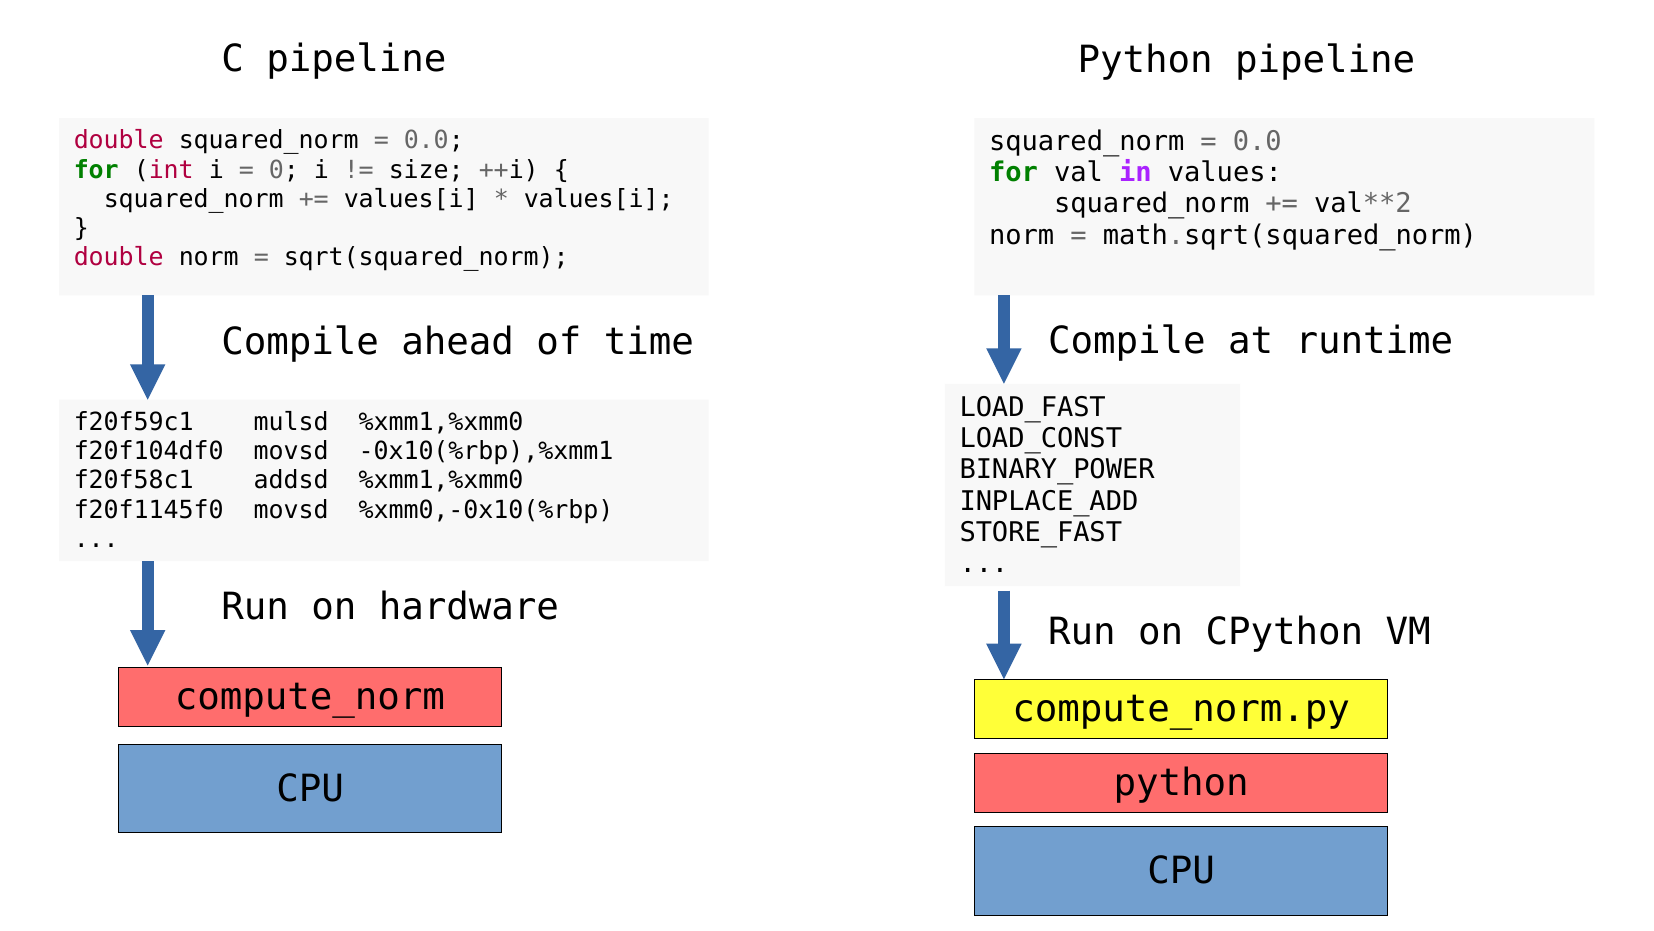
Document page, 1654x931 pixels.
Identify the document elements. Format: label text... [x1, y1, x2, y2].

text_box CPU [118, 744, 502, 833]
text_box compute_norm [118, 667, 502, 727]
text_box Python pipeline [1062, 30, 1447, 133]
text_box compute_norm.py [974, 679, 1388, 739]
text_box Compile ahead of time [206, 312, 768, 373]
text_box CPU [974, 826, 1388, 916]
text_box squared_norm = 0.0 for val in values: squared_norm += val**2 norm = math.sqrt(squared_norm) [974, 118, 1595, 296]
text_box f20f59c1 mulsd %xmm1,%xmm0 f20f104df0 movsd -0x10(%rbp),%xmm1 f20f58c1 addsd %xmm1,%xmm0 f20f1145f0 movsd %xmm0,-0x10(%rbp) ... [59, 399, 709, 562]
text_box double squared_norm = 0.0; for (int i = 0; i != size; ++i) { squared_norm += values[i] * values[i]; } double norm = sqrt(squared_norm); [59, 118, 709, 296]
text_box python [974, 753, 1388, 813]
text_box C pipeline [206, 29, 532, 88]
text_box Run on hardware [206, 577, 591, 650]
text_box Compile at runtime [1033, 311, 1595, 371]
text_box LOAD_FAST LOAD_CONST BINARY_POWER INPLACE_ADD STORE_FAST ... [944, 383, 1241, 587]
text_box Run on CPython VM [1033, 602, 1506, 662]
